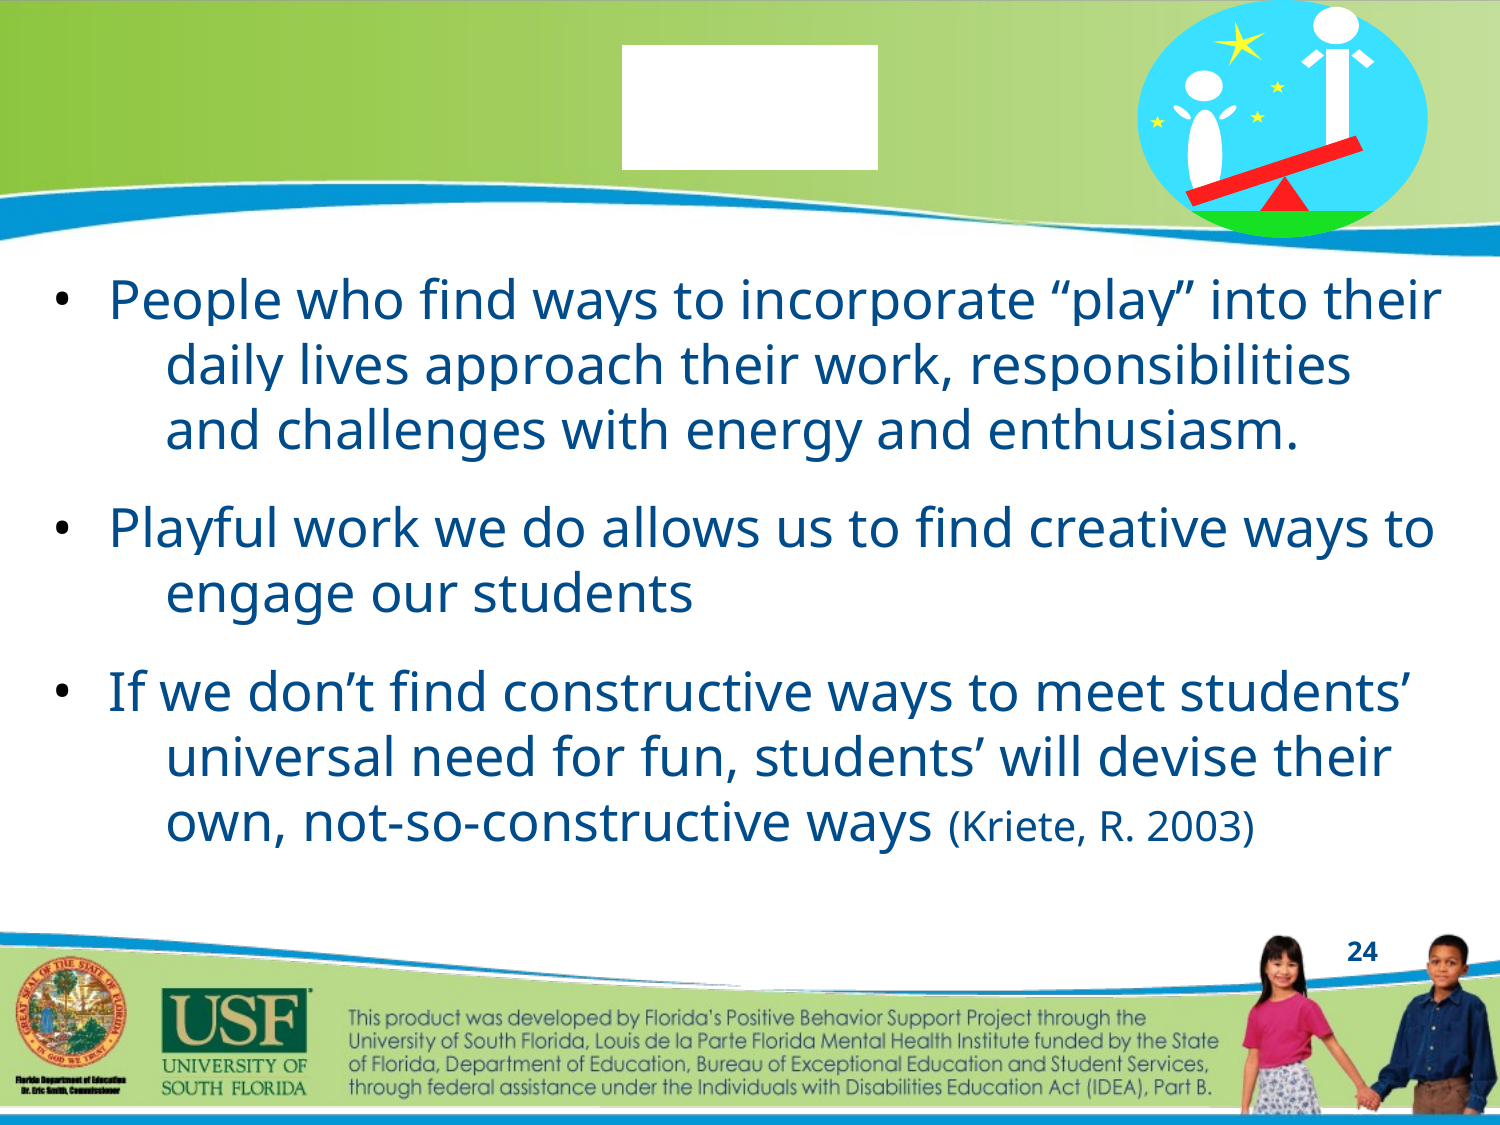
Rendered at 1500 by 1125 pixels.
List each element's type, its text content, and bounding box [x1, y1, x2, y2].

picture [0, 0, 1500, 258]
list People who find ways to incorporate “play” into their daily lives approach their work, responsibilities and challenges with energy and enthusiasm. Playful work we do allows us to find creative ways to engage our students If we don’t find constructive ways to meet students’ universal need for fun, students’ will devise their own, not-so-constructive ways (Kriete, R. 2003) [37, 257, 1463, 988]
title PLAY! [75, 24, 1137, 188]
picture [0, 928, 1500, 1116]
picture [0, 928, 37, 934]
